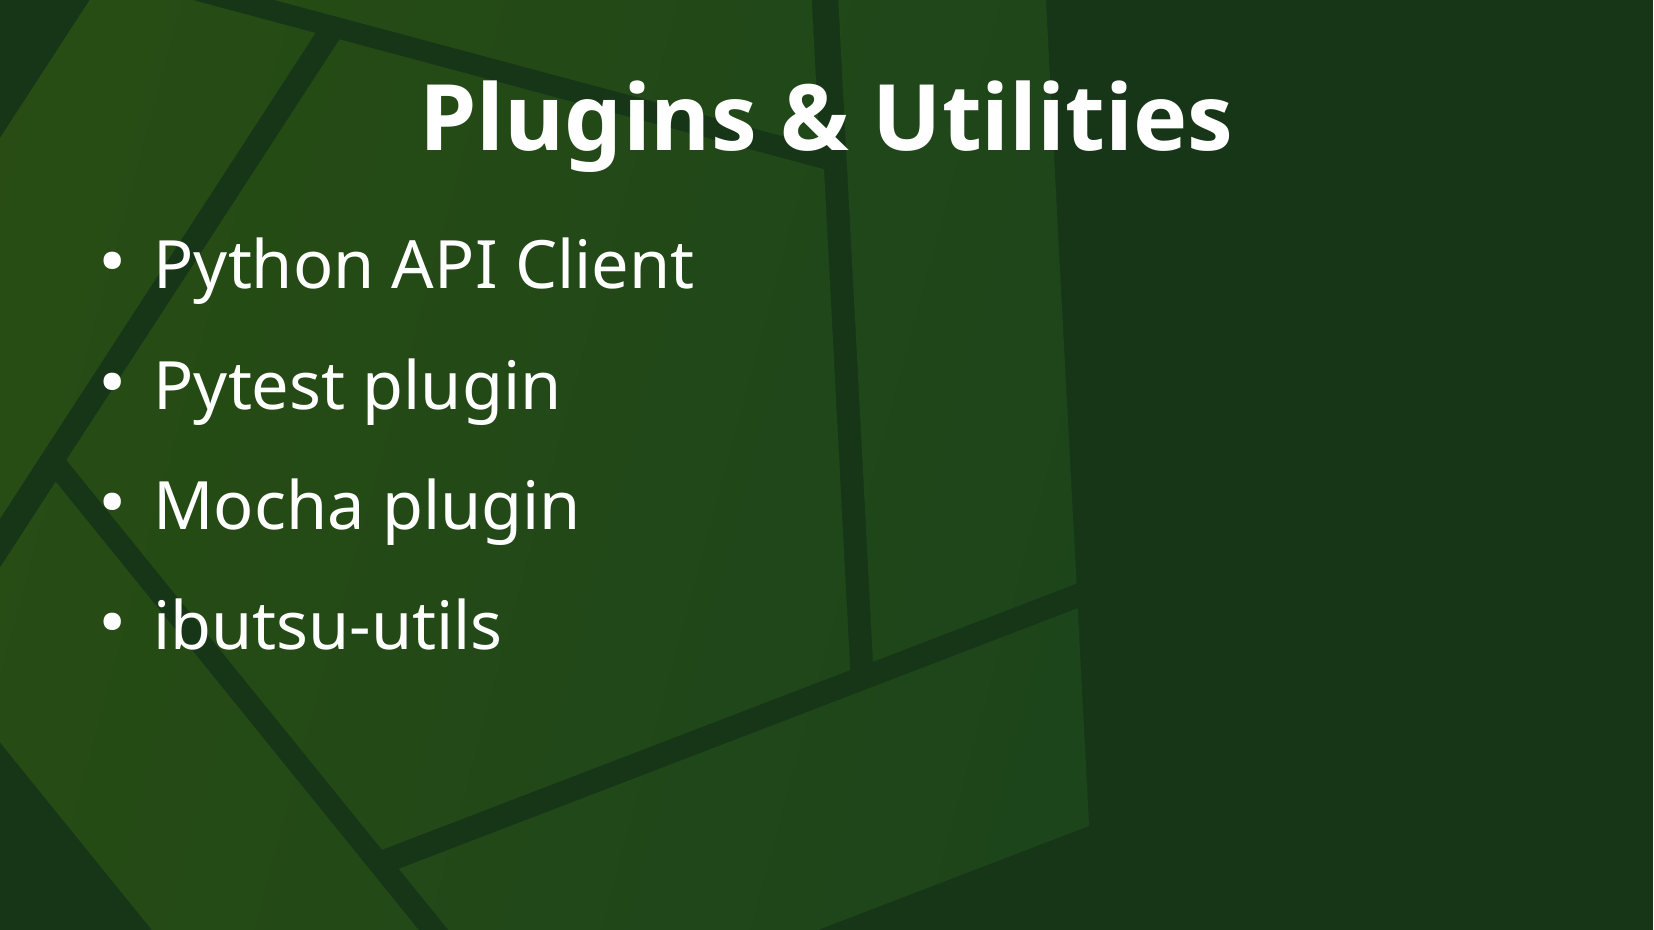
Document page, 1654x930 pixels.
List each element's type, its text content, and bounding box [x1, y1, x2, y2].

title Plugins & Utilities [82, 37, 1571, 193]
list Python API Client Pytest plugin Mocha plugin ibutsu-utils [82, 217, 1571, 757]
